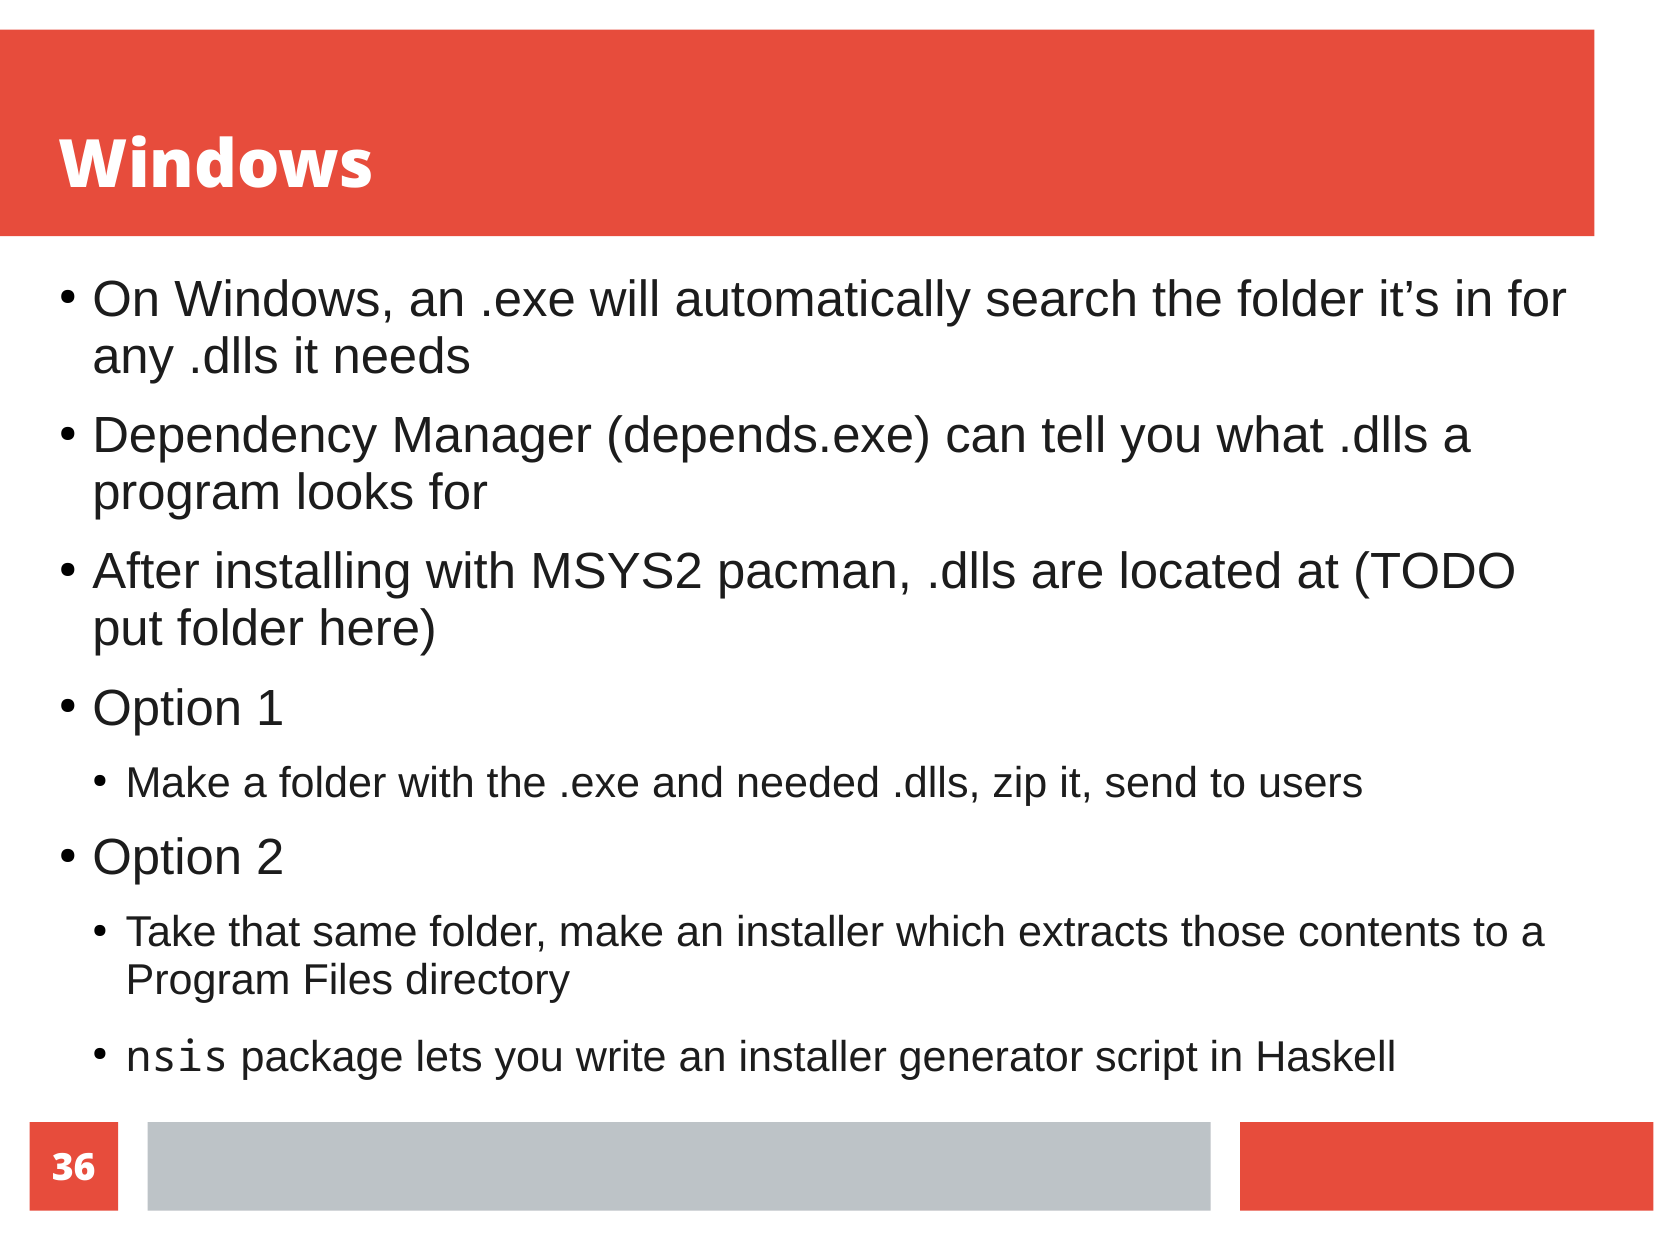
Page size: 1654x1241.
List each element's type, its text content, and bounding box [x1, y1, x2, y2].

title Windows [59, 59, 1595, 207]
list On Windows, an .exe will automatically search the folder it’s in for any .dlls it needs Dependency Manager (depends.exe) can tell you what .dlls a program looks for After installing with MSYS2 pacman, .dlls are located at (TODO put folder here) Option 1 Make a folder with the .exe and needed .dlls, zip it, send to users Option 2 Take that same folder, make an installer which extracts those contents to a Program Files directory nsis package lets you write an installer generator script in Haskell [59, 270, 1591, 1093]
